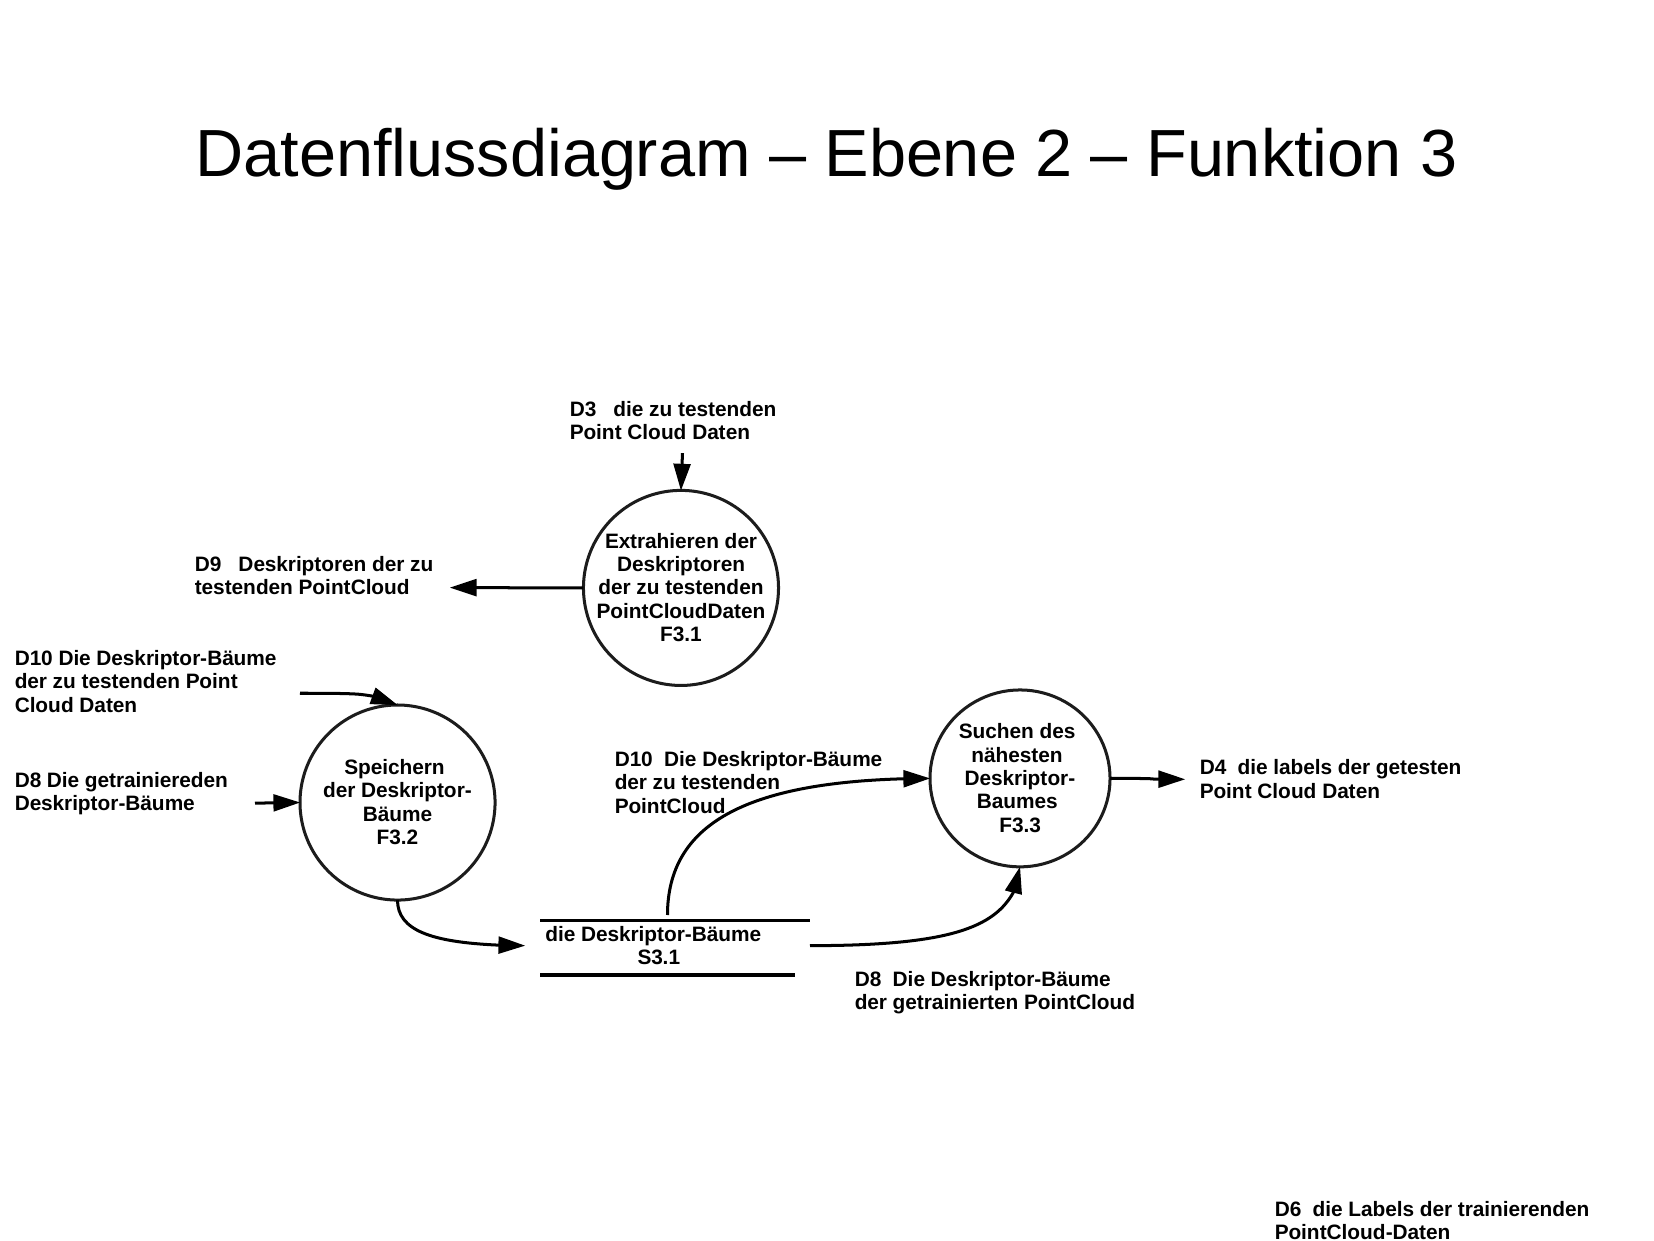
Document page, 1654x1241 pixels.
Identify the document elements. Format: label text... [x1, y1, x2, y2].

text_box Suchen des nähesten Deskriptor- Baumes F3.3 [930, 689, 1111, 867]
text_box die Deskriptor-Bäume S3.1 [525, 915, 811, 977]
text_box Extrahieren der Deskriptoren der zu testenden PointCloudDaten F3.1 [583, 490, 779, 686]
text_box D10 Die Deskriptor-Bäume der zu testenden Point Cloud Daten [0, 639, 301, 748]
text_box D6 die Labels der trainierenden PointCloud-Daten [1260, 1190, 1606, 1241]
text_box D8 Die Deskriptor-Bäume der getrainierten PointCloud [840, 960, 1171, 1036]
text_box D10 Die Deskriptor-Bäume der zu testenden PointCloud [600, 740, 901, 826]
title Datenflussdiagram – Ebene 2 – Funktion 3 [82, 49, 1571, 257]
text_box D3 die zu testenden Point Cloud Daten [555, 390, 811, 454]
text_box D9 Deskriptoren der zu testenden PointCloud [180, 545, 451, 631]
text_box D4 die labels der getesten Point Cloud Daten [1185, 748, 1486, 811]
text_box D8 Die getrainiereden Deskriptor-Bäume [0, 760, 256, 846]
text_box Speichern der Deskriptor- Bäume F3.2 [300, 705, 496, 901]
